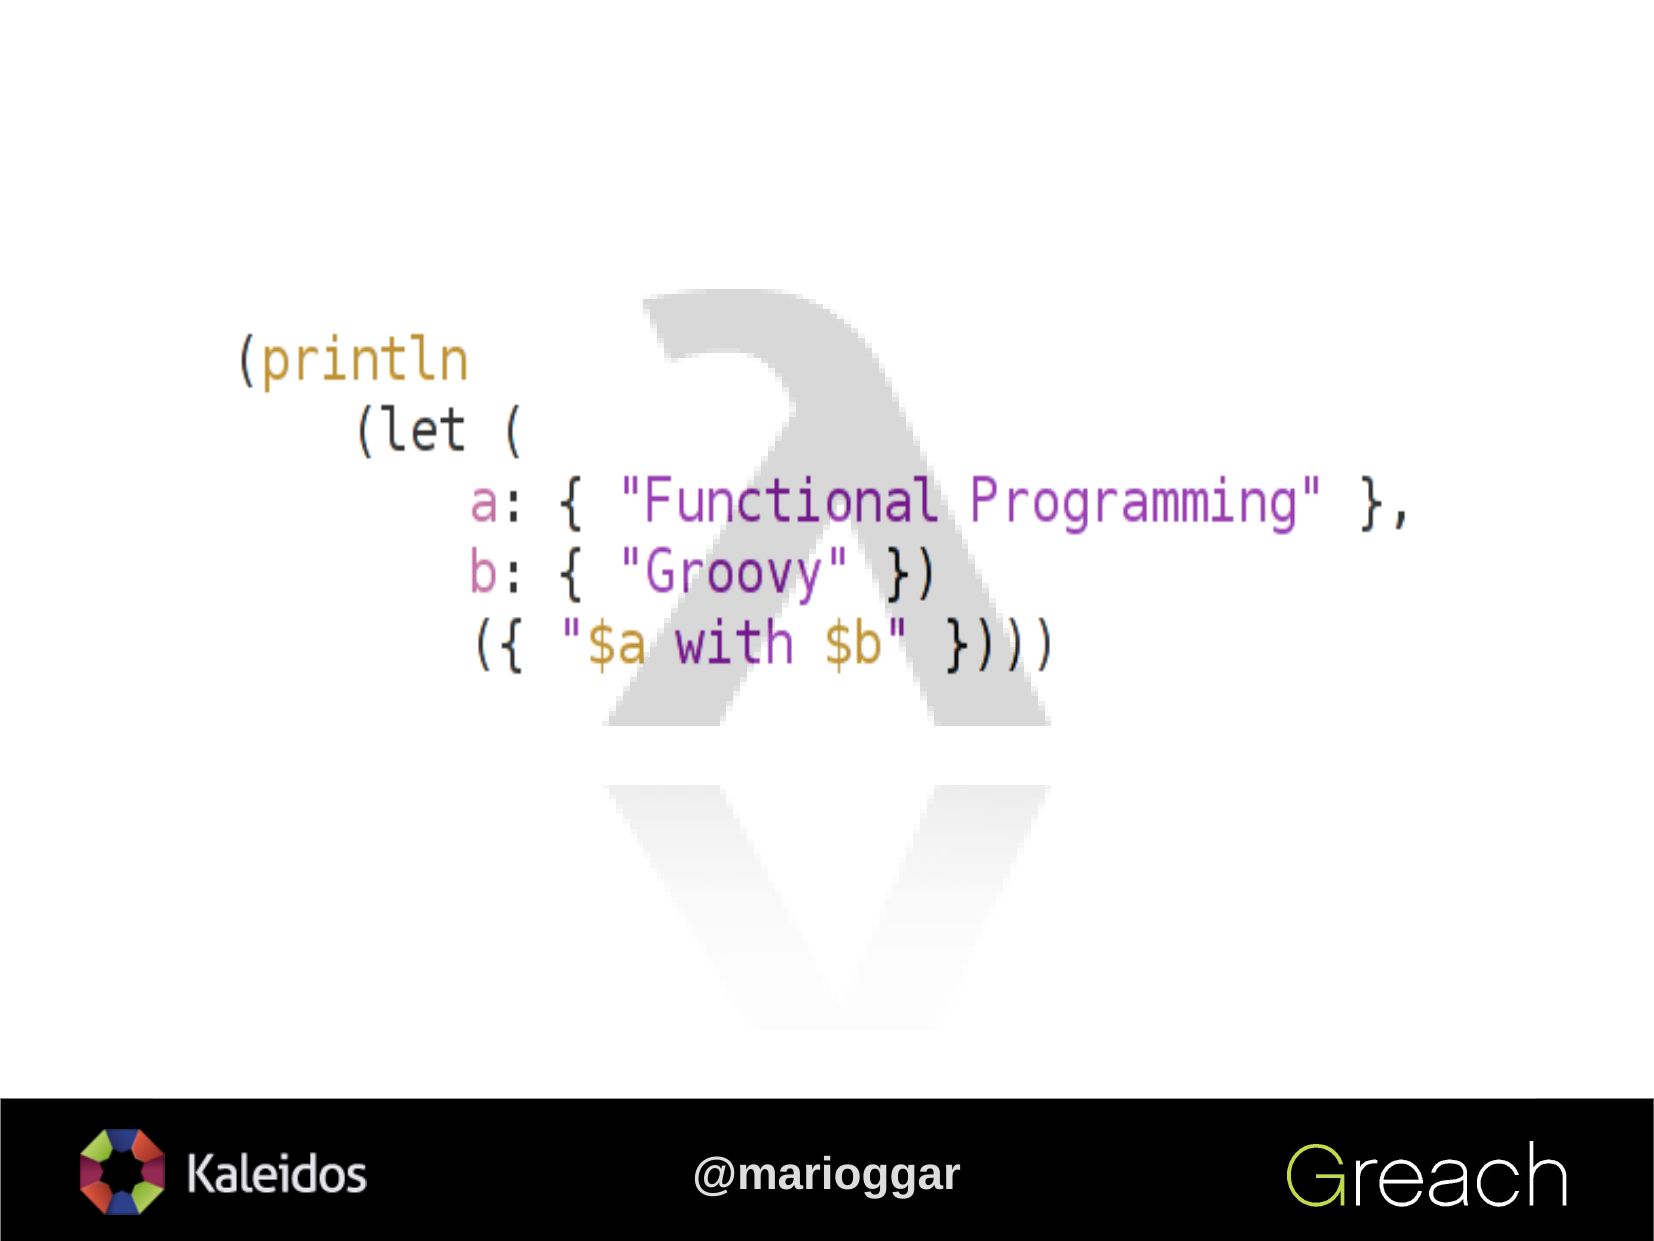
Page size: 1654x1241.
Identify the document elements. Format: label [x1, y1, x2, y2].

picture [80, 1129, 367, 1215]
picture [153, 118, 1536, 1099]
picture [1287, 1141, 1571, 1216]
